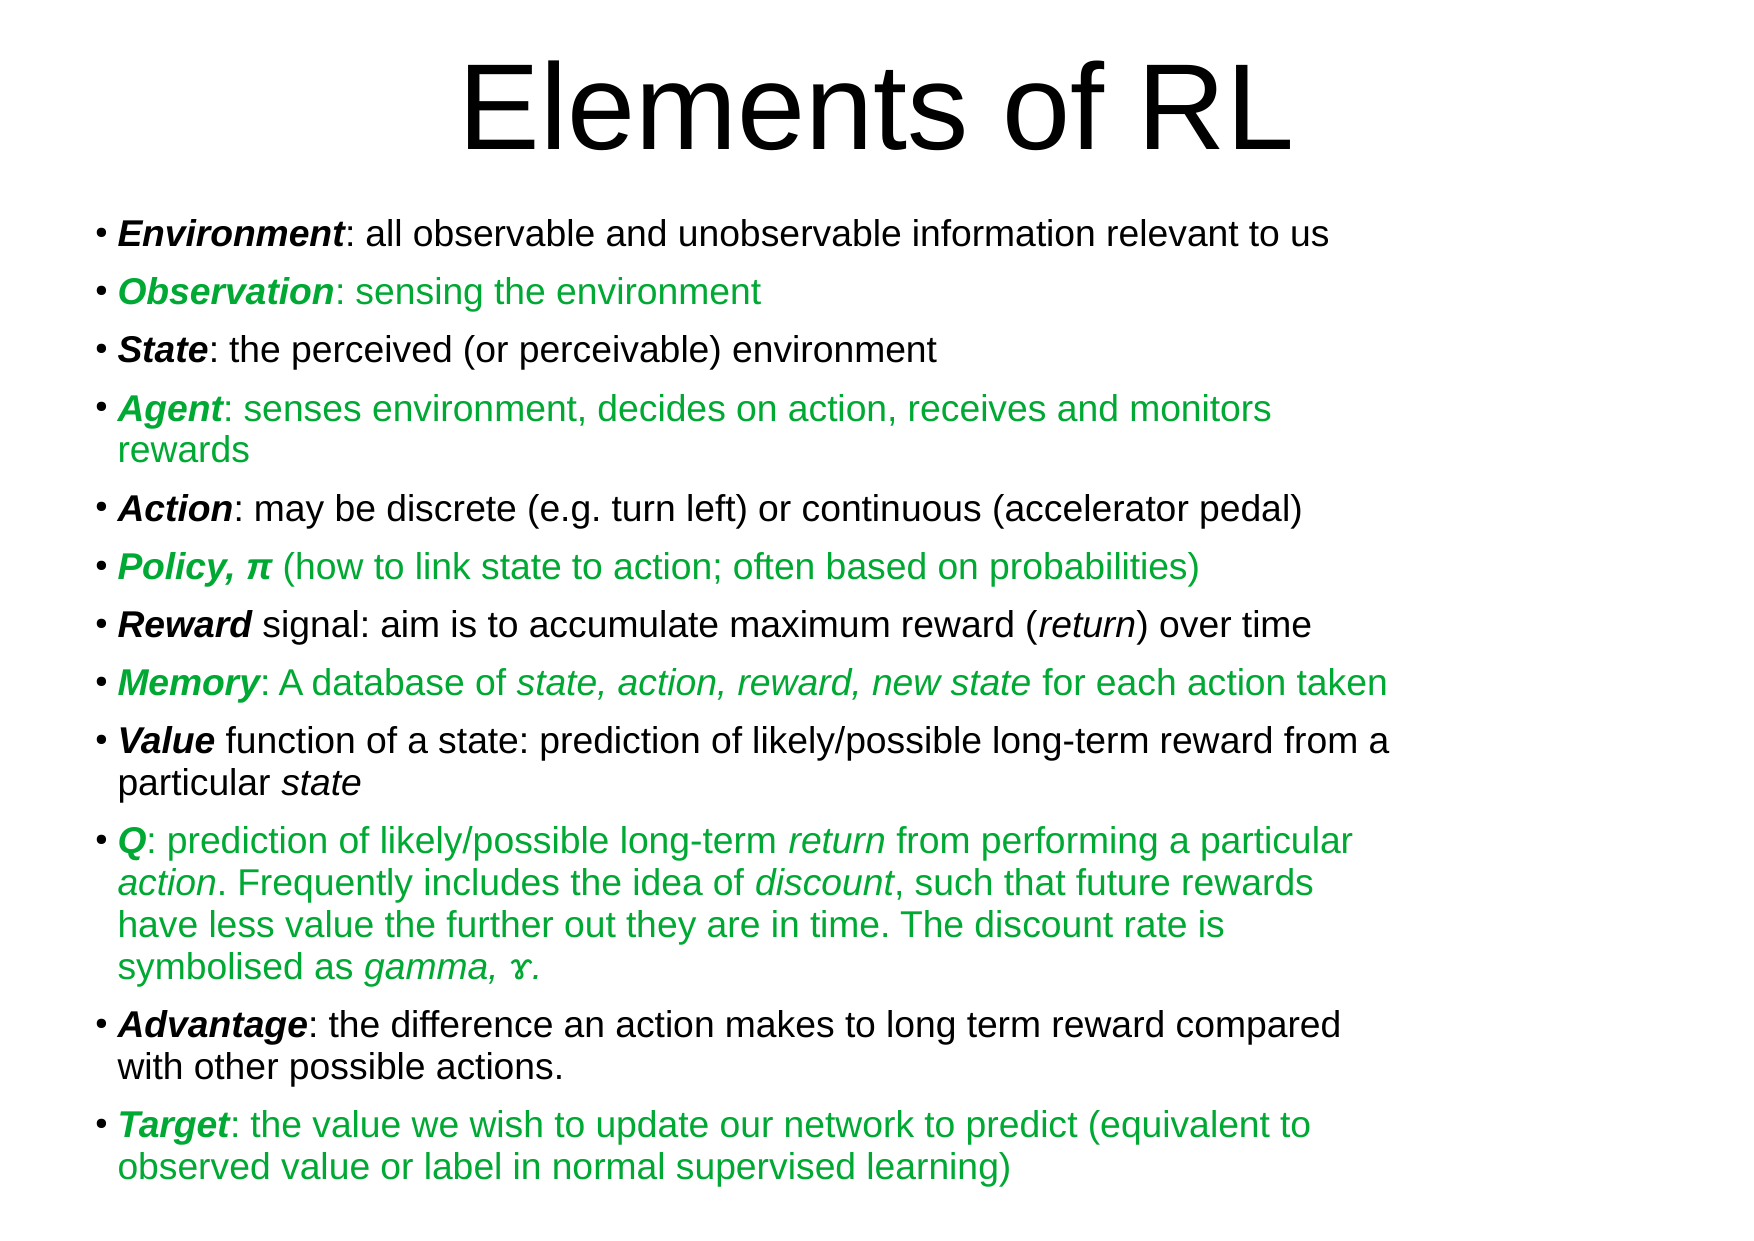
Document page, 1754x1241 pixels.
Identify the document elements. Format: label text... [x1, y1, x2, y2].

list Environment: all observable and unobservable information relevant to us Observation: sensing the environment State: the perceived (or perceivable) environment Agent: senses environment, decides on action, receives and monitors rewards Action: may be discrete (e.g. turn left) or continuous (accelerator pedal) Policy, π (how to link state to action; often based on probabilities) Reward signal: aim is to accumulate maximum reward (return) over time Memory: A database of state, action, reward, new state for each action taken Value function of a state: prediction of likely/possible long-term reward from a particular state Q: prediction of likely/possible long-term return from performing a particular action. Frequently includes the idea of discount, such that future rewards have less value the further out they are in time. The discount rate is symbolised as gamma, ɤ. Advantage: the difference an action makes to long term reward compared with other possible actions. Target: the value we wish to update our network to predict (equivalent to observed value or label in normal supervised learning) [87, 212, 1406, 1217]
title Elements of RL [87, 38, 1667, 176]
